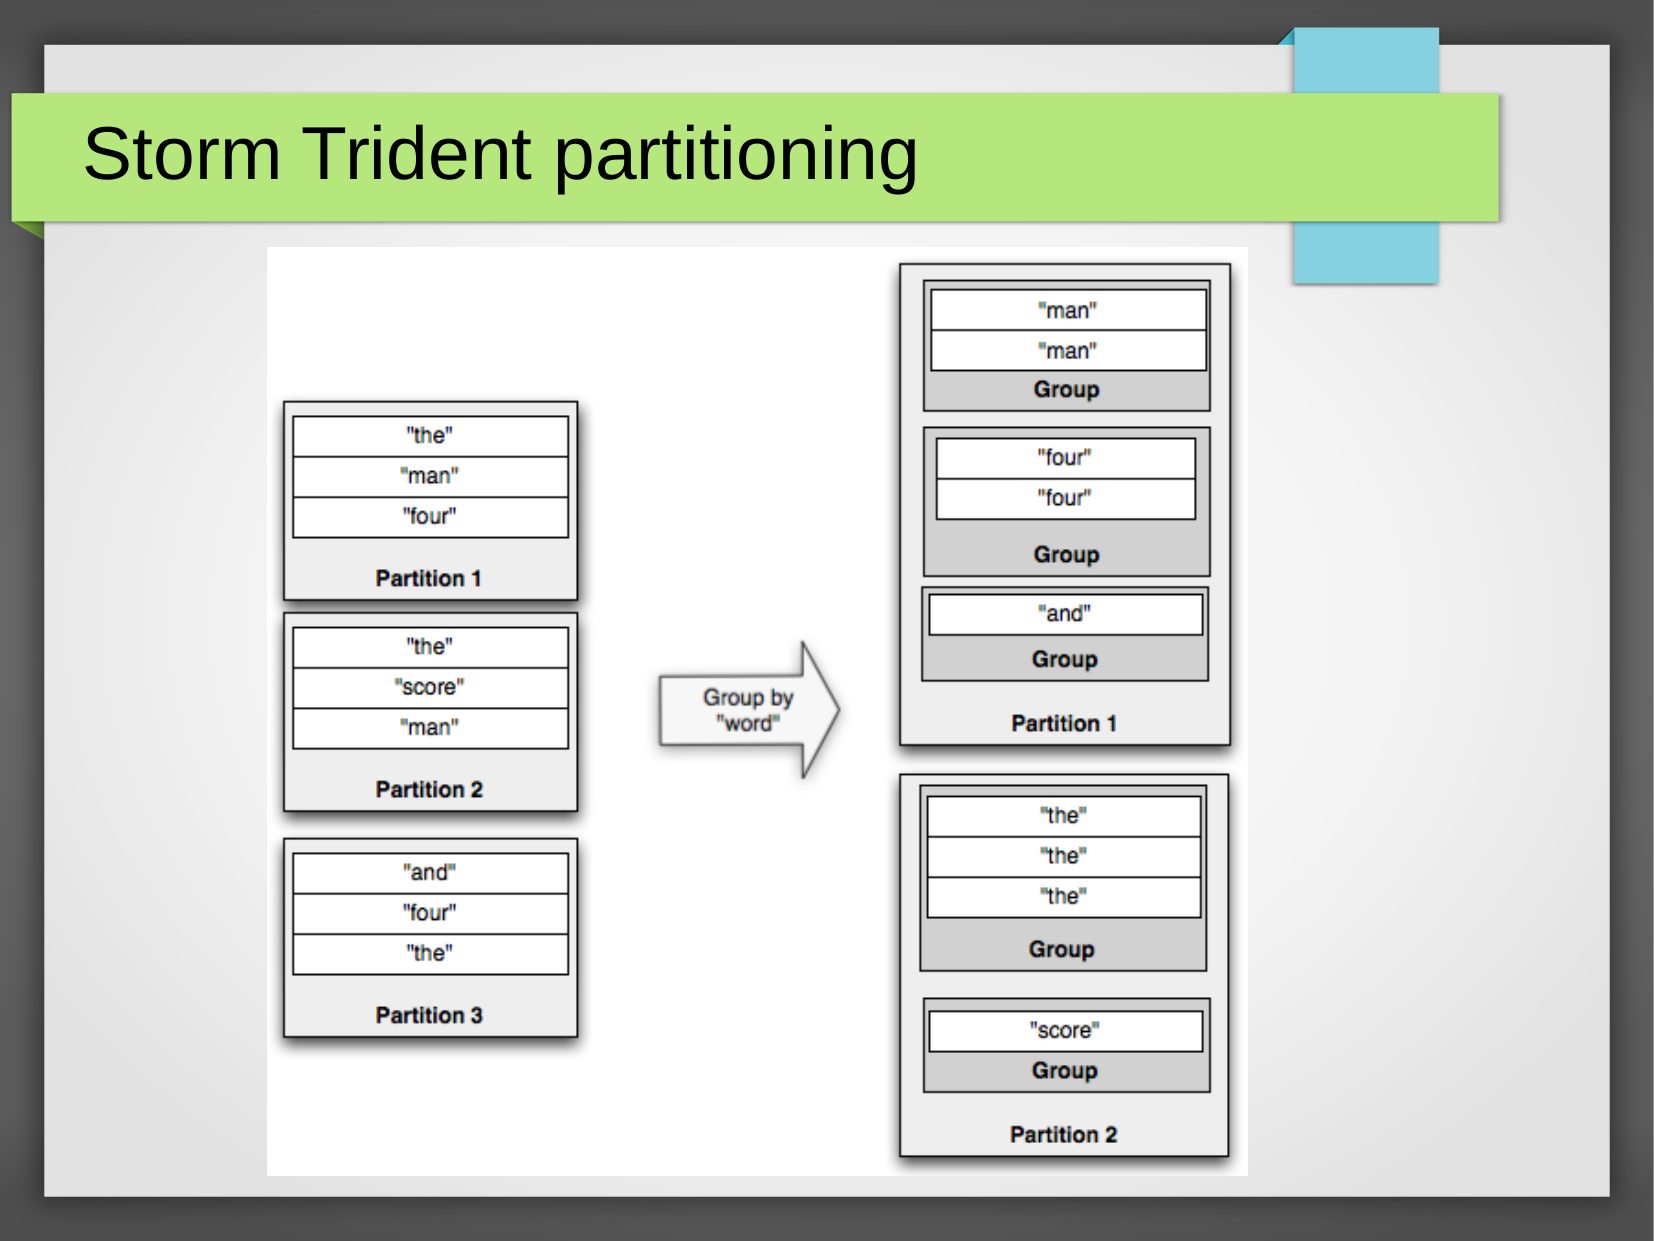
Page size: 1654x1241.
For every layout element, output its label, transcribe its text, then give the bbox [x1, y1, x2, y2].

picture [0, 0, 1654, 1241]
title Storm Trident partitioning [82, 94, 1264, 213]
